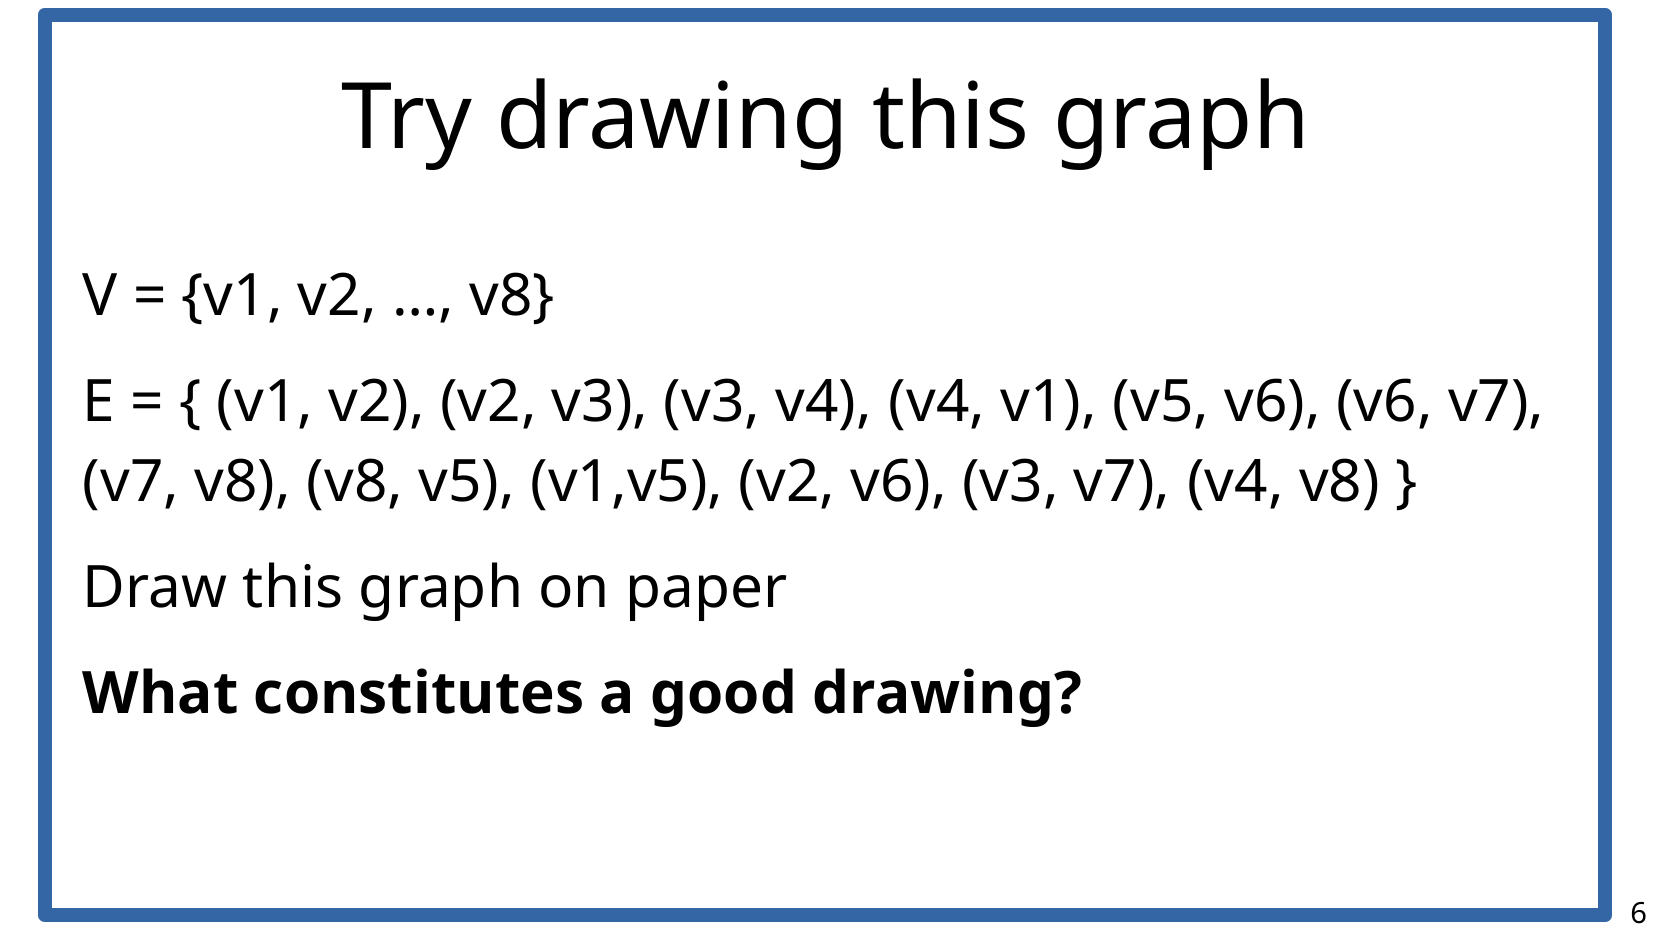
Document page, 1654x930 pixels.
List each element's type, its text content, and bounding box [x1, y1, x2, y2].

list V = {v1, v2, …, v8} E = { (v1, v2), (v2, v3), (v3, v4), (v4, v1), (v5, v6), (v6, v7), (v7, v8), (v8, v5), (v1,v5), (v2, v6), (v3, v7), (v4, v8) } Draw this graph on paper What constitutes a good drawing? [82, 252, 1571, 793]
title Try drawing this graph [82, 22, 1571, 225]
title Try drawing this graph [82, 1, 1571, 8]
